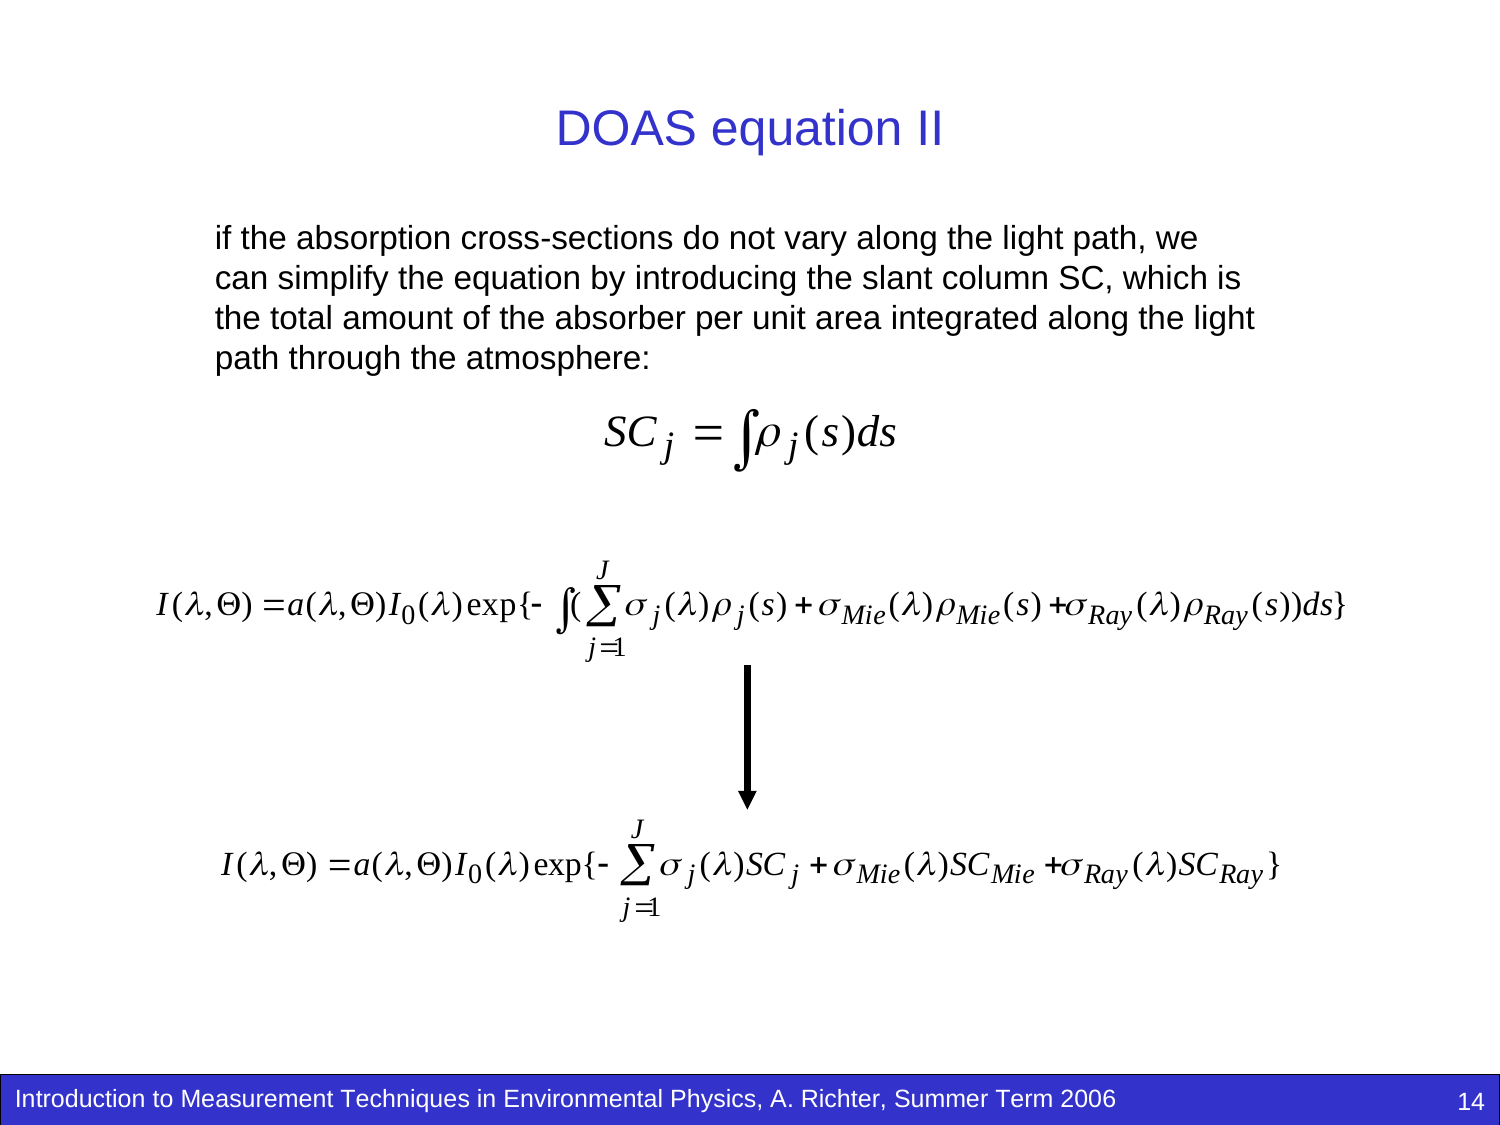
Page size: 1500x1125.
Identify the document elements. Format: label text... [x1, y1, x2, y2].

text_box DOAS equation II [0, 87, 1500, 163]
chart [596, 390, 904, 480]
chart [150, 551, 1351, 670]
text_box if the absorption cross-sections do not vary along the light path, we can simplify the equation by introducing the slant column SC, which is the total amount of the absorber per unit area integrated along the light path through the atmosphere: [199, 208, 1275, 374]
chart [214, 810, 1286, 929]
